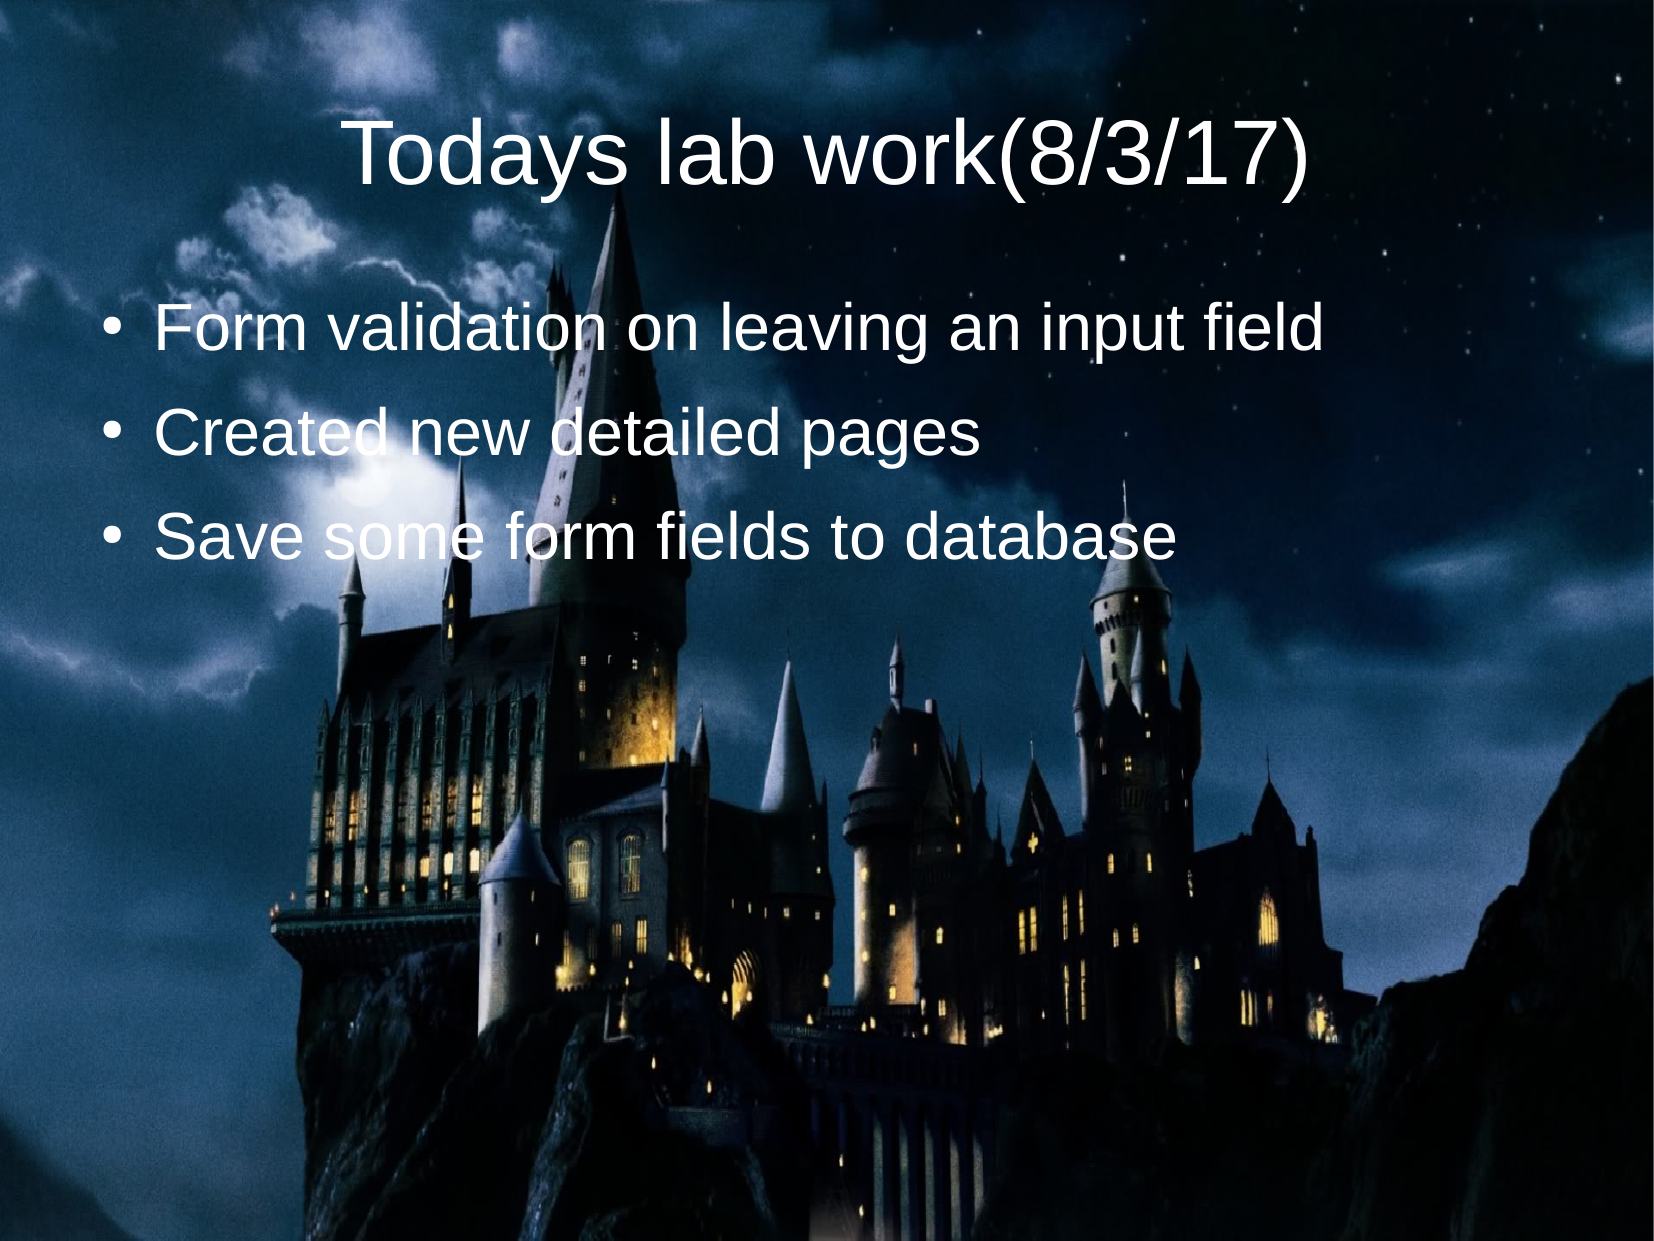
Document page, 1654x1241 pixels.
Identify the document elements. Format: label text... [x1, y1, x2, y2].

title Todays lab work(8/3/17) [82, 49, 1571, 257]
picture [0, 0, 1654, 1241]
list Form validation on leaving an input field Created new detailed pages Save some form fields to database [82, 290, 1571, 1010]
